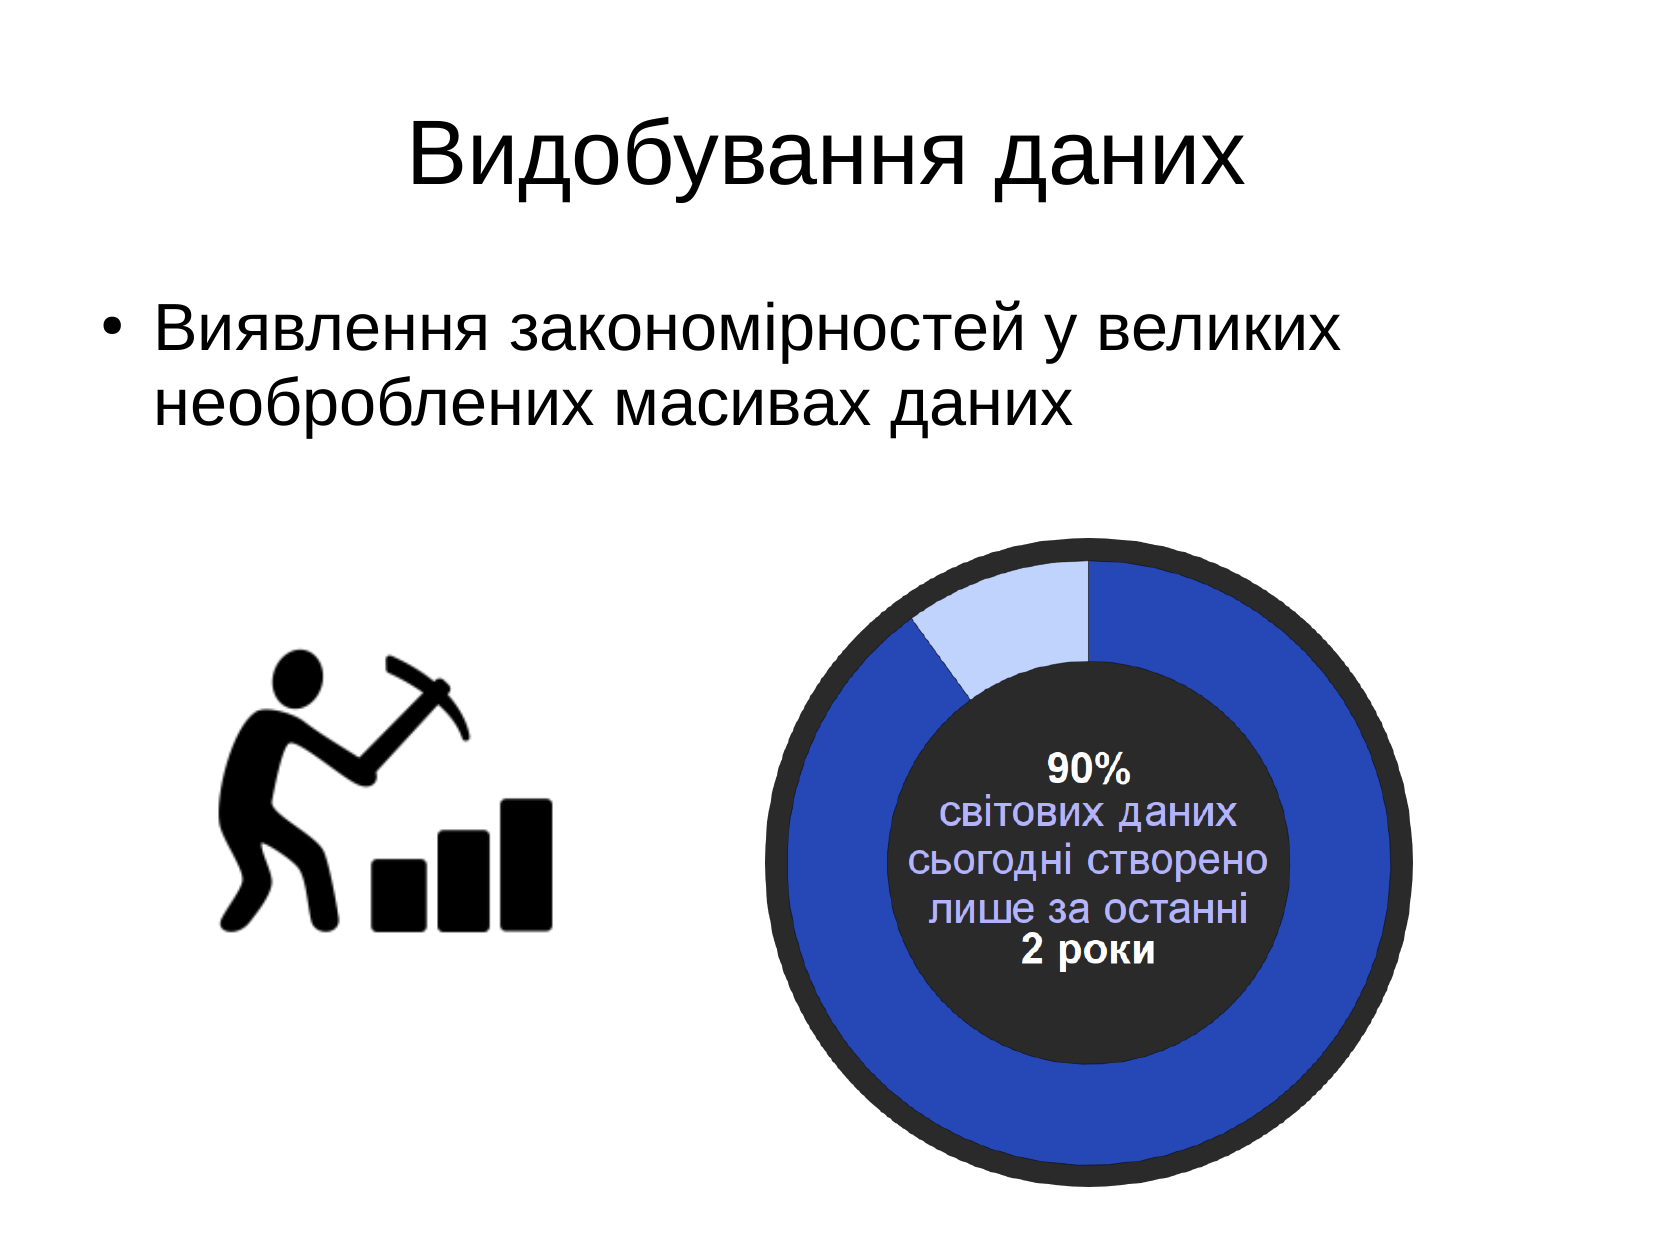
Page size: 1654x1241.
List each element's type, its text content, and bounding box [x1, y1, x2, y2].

title Видобування даних [82, 49, 1571, 257]
picture [165, 592, 582, 1010]
list Виявлення закономірностей у великих необроблених масивах даних [82, 290, 1571, 1010]
picture [750, 524, 1426, 1201]
